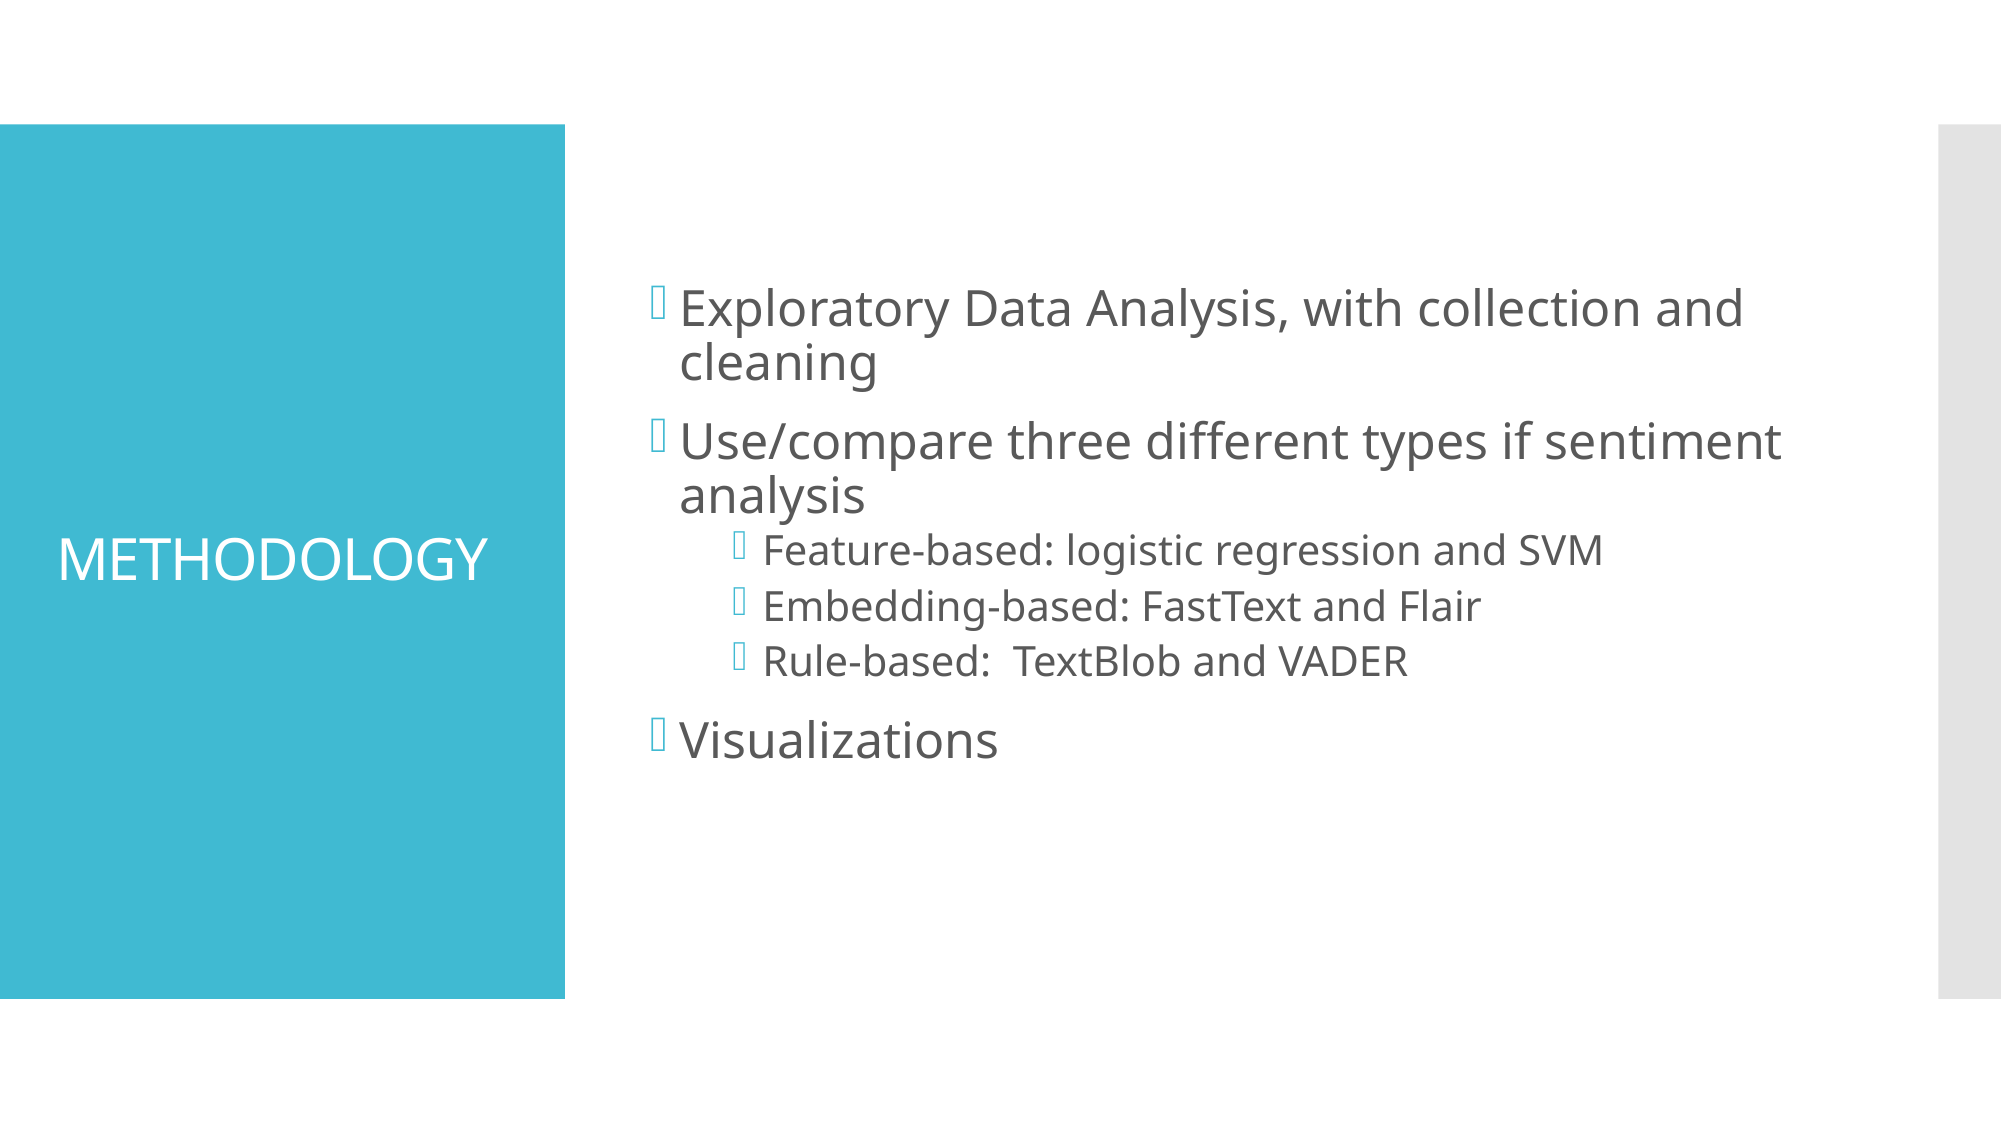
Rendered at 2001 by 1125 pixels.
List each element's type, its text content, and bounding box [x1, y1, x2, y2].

list Exploratory Data Analysis, with collection and cleaning Use/compare three different types if sentiment analysis Feature-based: logistic regression and SVM Embedding-based: FastText and Flair Rule-based: TextBlob and VADER Visualizations [634, 141, 1835, 982]
title Methodology [41, 184, 525, 940]
